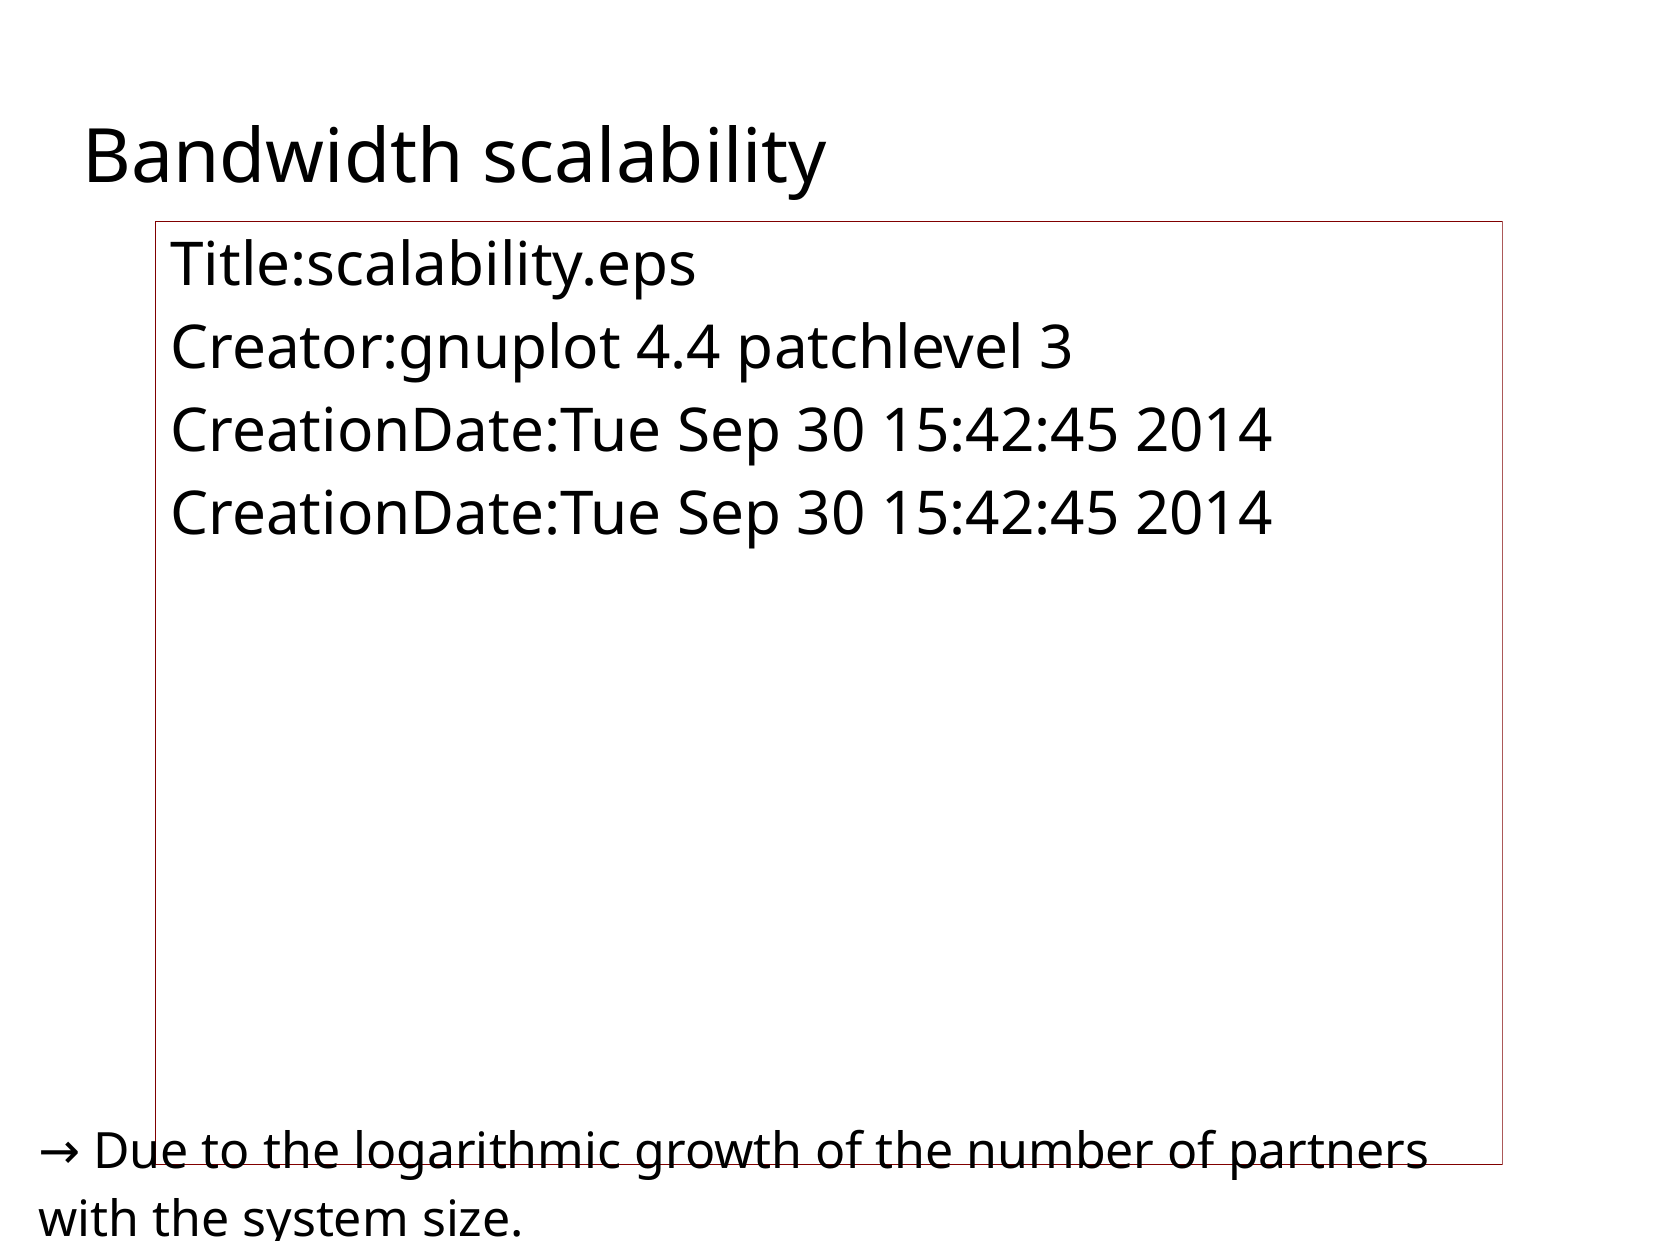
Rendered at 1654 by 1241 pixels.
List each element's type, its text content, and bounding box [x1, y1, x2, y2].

title Bandwidth scalability [82, 49, 1571, 257]
picture [151, 257, 1503, 1107]
text_box → Due to the logarithmic growth of the number of partners with the system size. [23, 1107, 1507, 1235]
